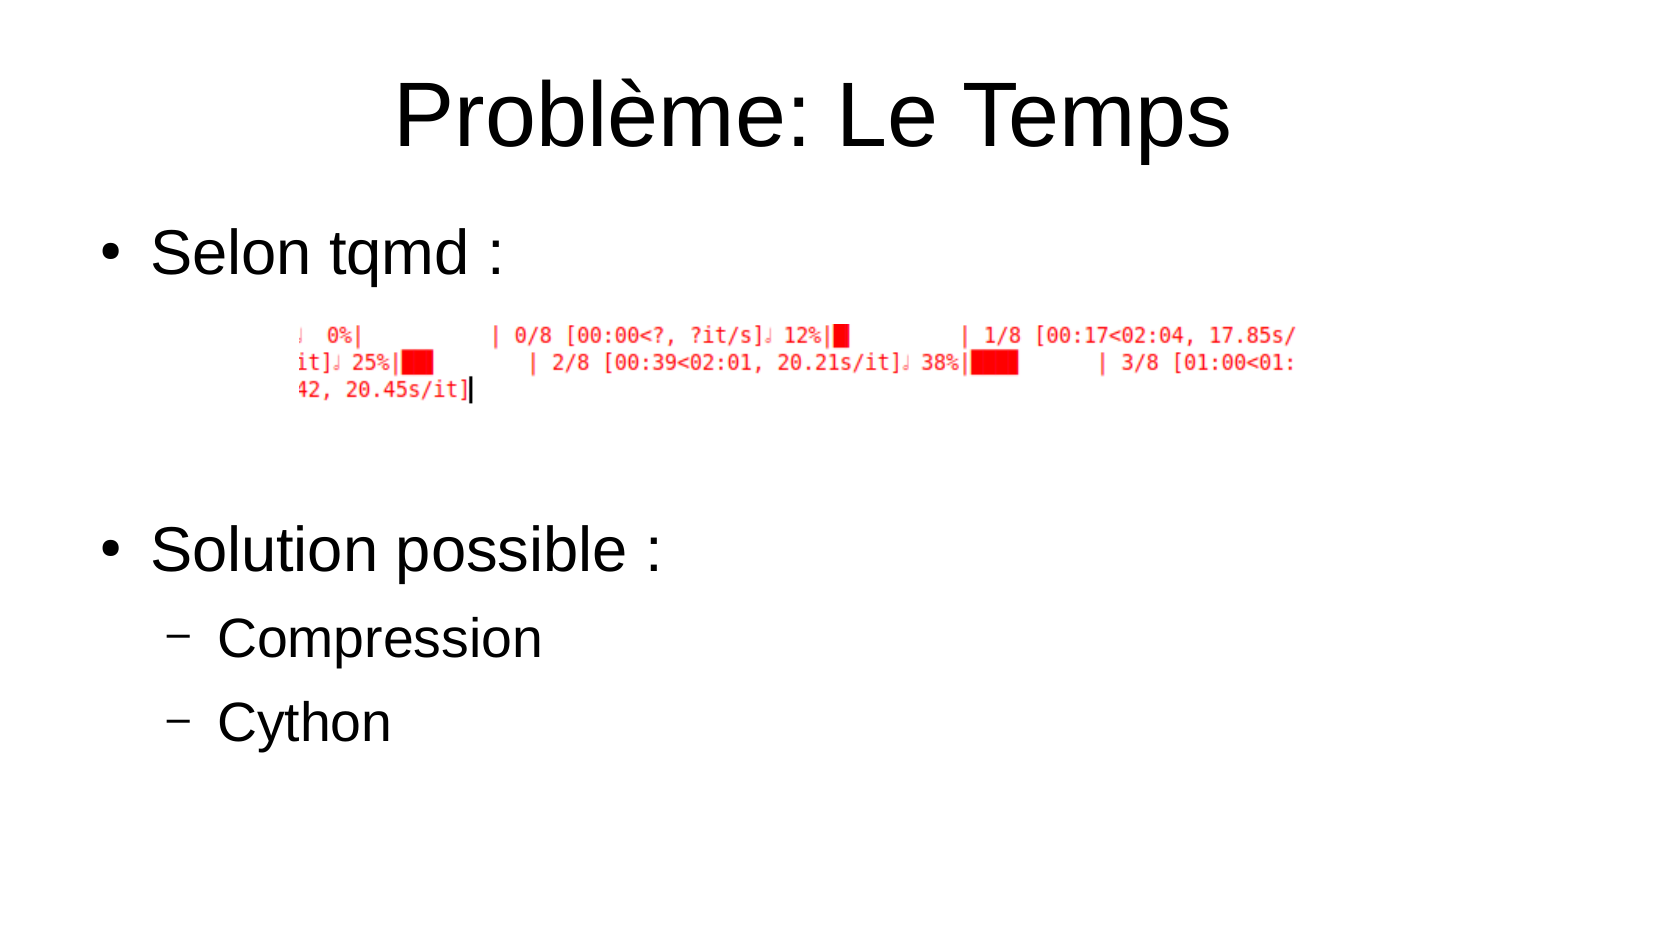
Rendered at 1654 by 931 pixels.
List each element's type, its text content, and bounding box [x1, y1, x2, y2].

list Selon tqmd : Solution possible : Compression Cython [82, 217, 1571, 758]
picture [299, 324, 1300, 410]
title Problème: Le Temps [82, 37, 1571, 193]
